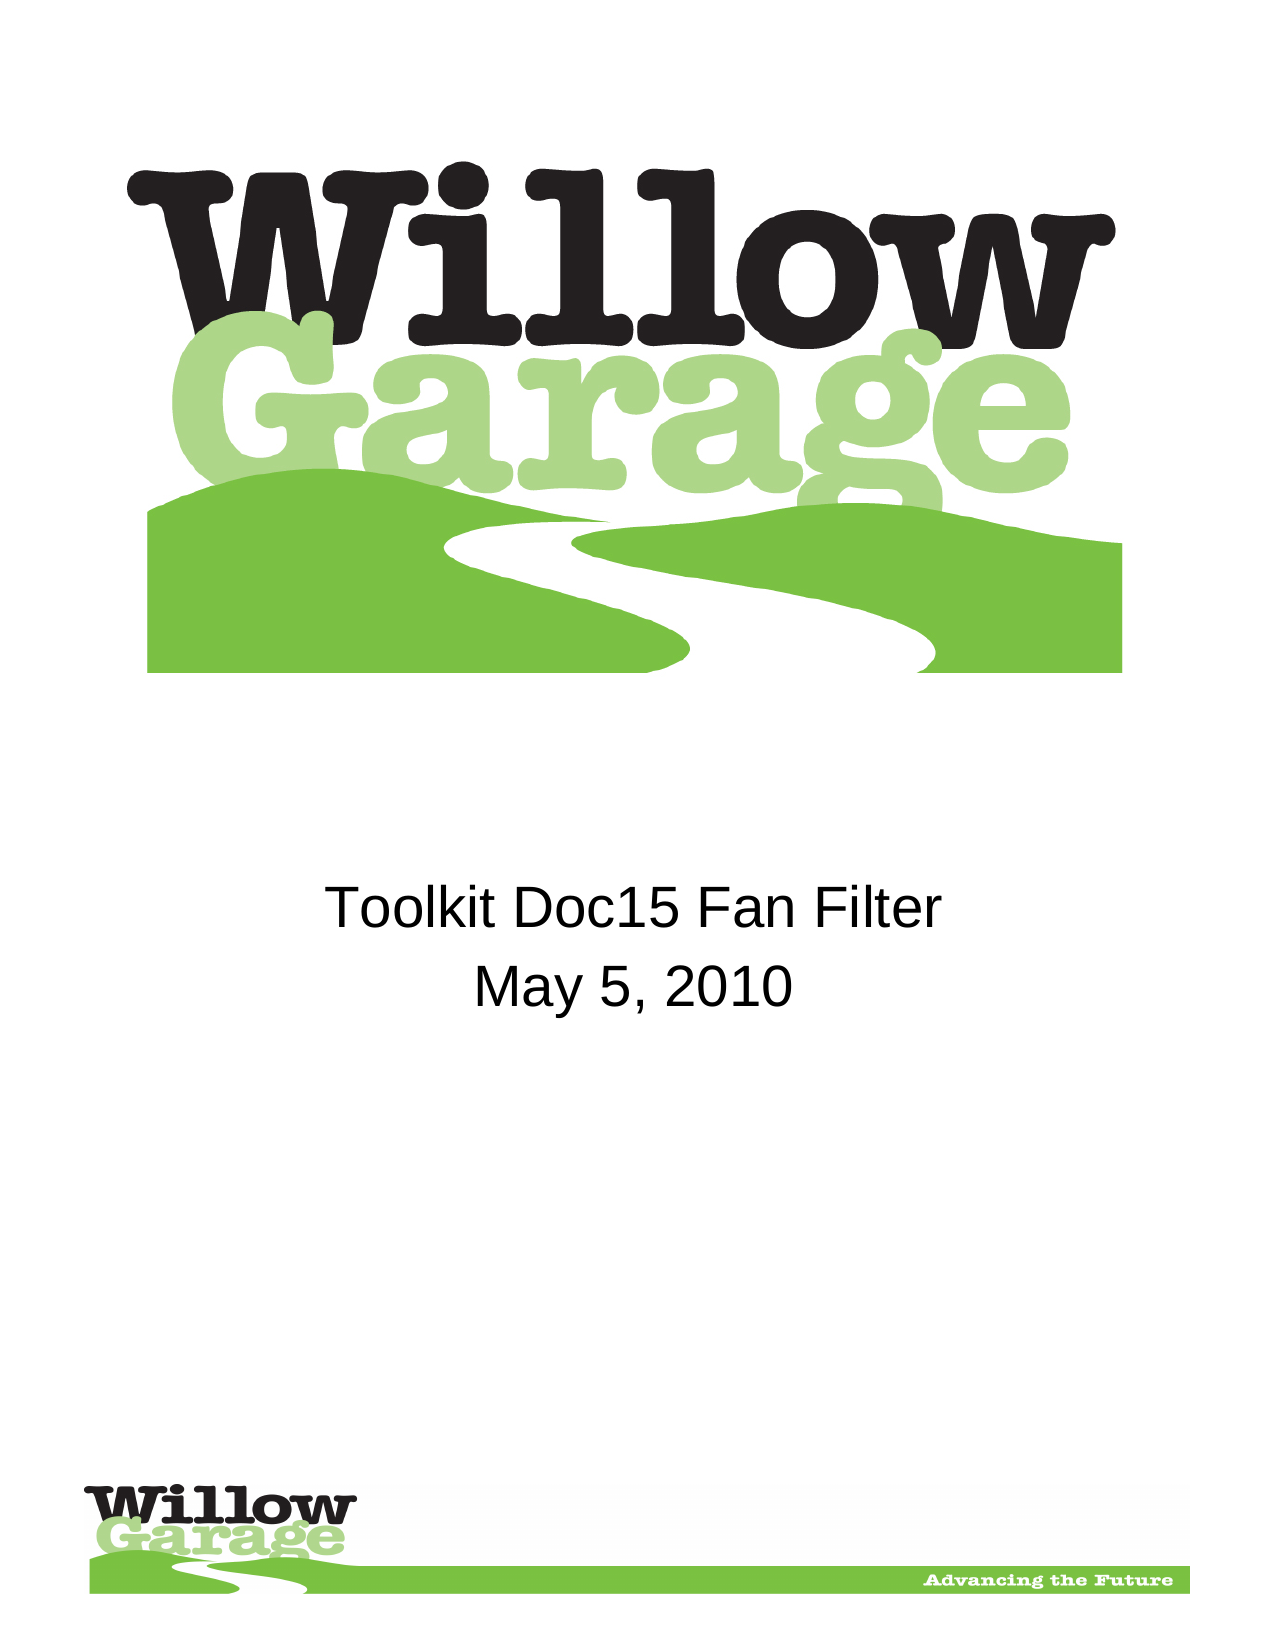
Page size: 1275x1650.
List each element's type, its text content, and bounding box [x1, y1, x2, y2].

picture [42, 42, 1233, 784]
list Toolkit Doc15 Fan Filter May 5, 2010 [42, 866, 1233, 1197]
picture [84, 1484, 1190, 1594]
